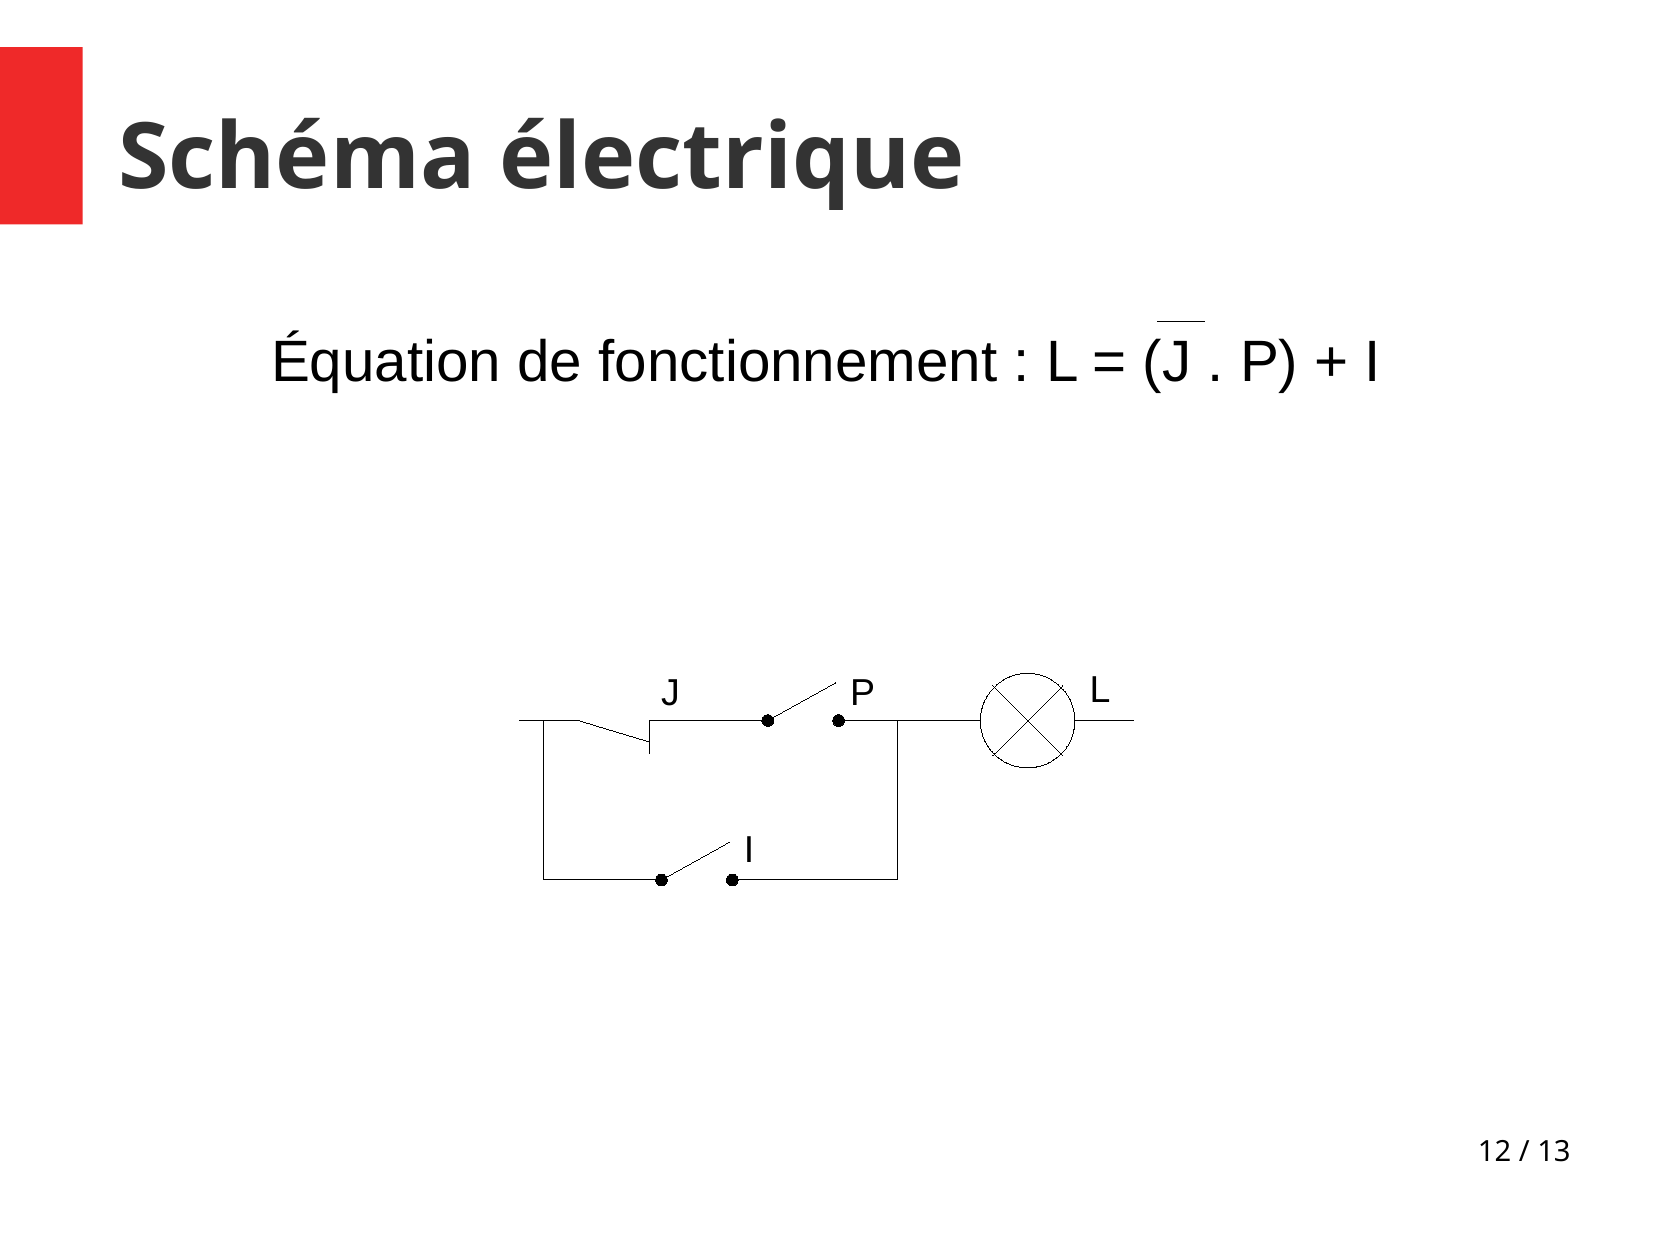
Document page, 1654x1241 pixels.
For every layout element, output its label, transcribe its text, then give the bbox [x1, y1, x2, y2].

text_box [832, 714, 845, 727]
text_box Équation de fonctionnement : L = (J . P) + I [0, 321, 1654, 402]
text_box L [1074, 661, 1158, 733]
text_box [655, 874, 668, 886]
text_box I [729, 820, 770, 878]
title Schéma électrique [118, 49, 1571, 257]
text_box [726, 874, 739, 886]
text_box [761, 714, 774, 727]
text_box P [835, 663, 891, 721]
text_box J [646, 663, 695, 721]
